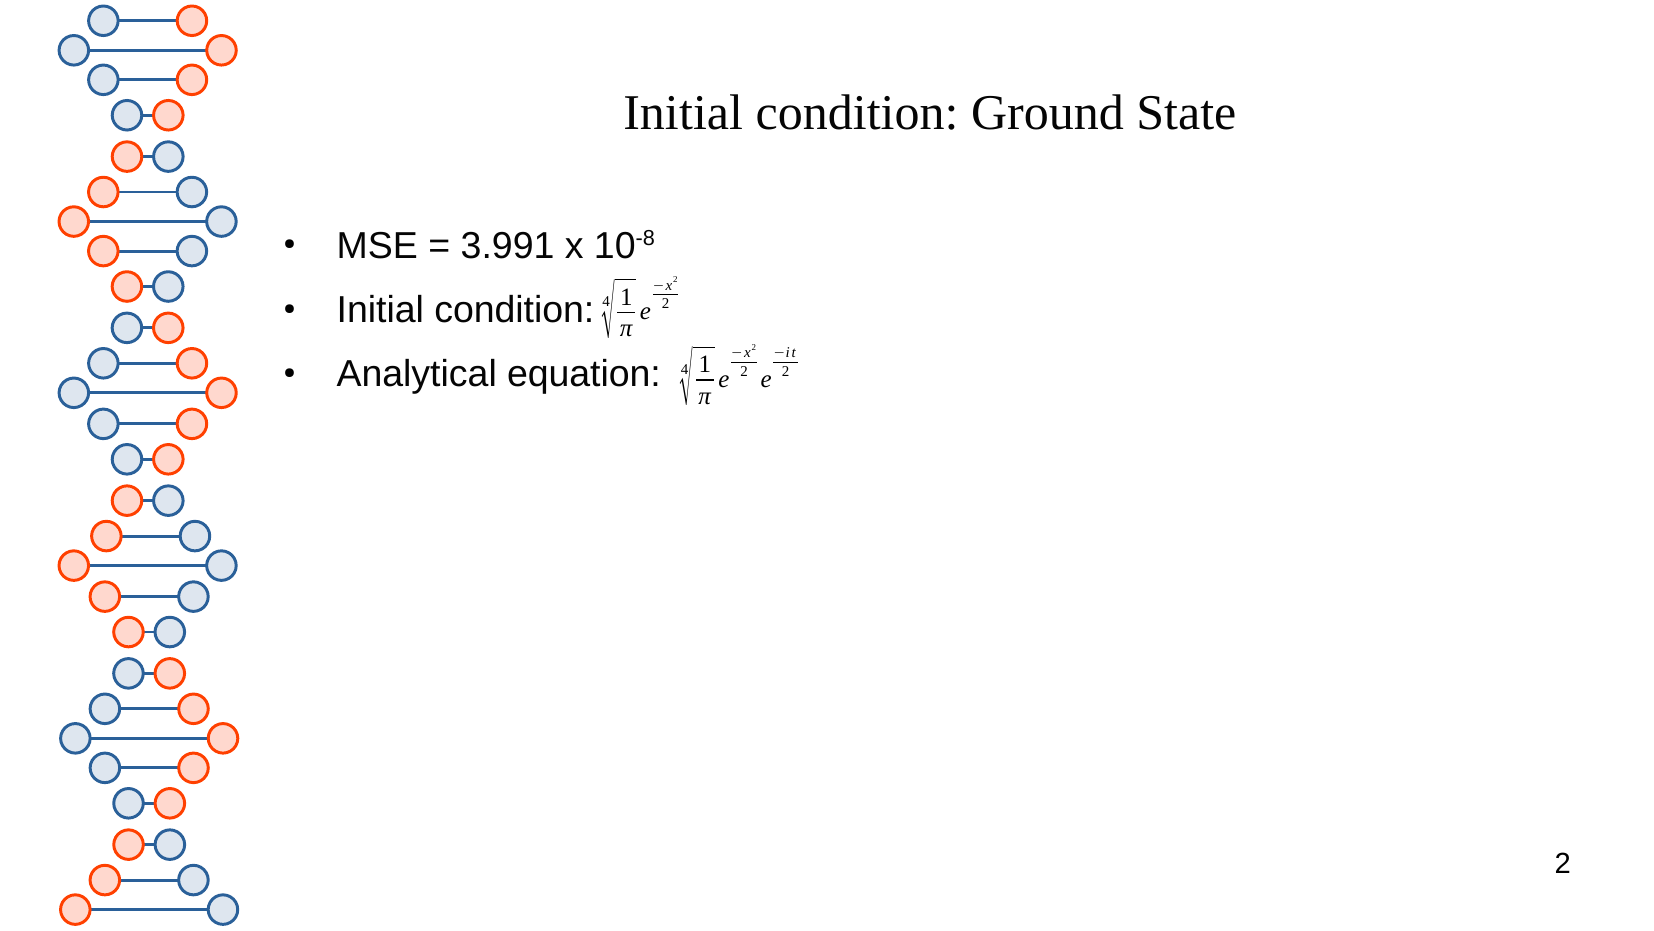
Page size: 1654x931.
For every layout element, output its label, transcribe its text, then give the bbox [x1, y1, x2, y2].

list MSE = 3.991 x 10-8 Initial condition: Analytical equation: [265, 224, 1595, 764]
title Initial condition: Ground State [265, 35, 1595, 189]
chart [600, 274, 799, 410]
